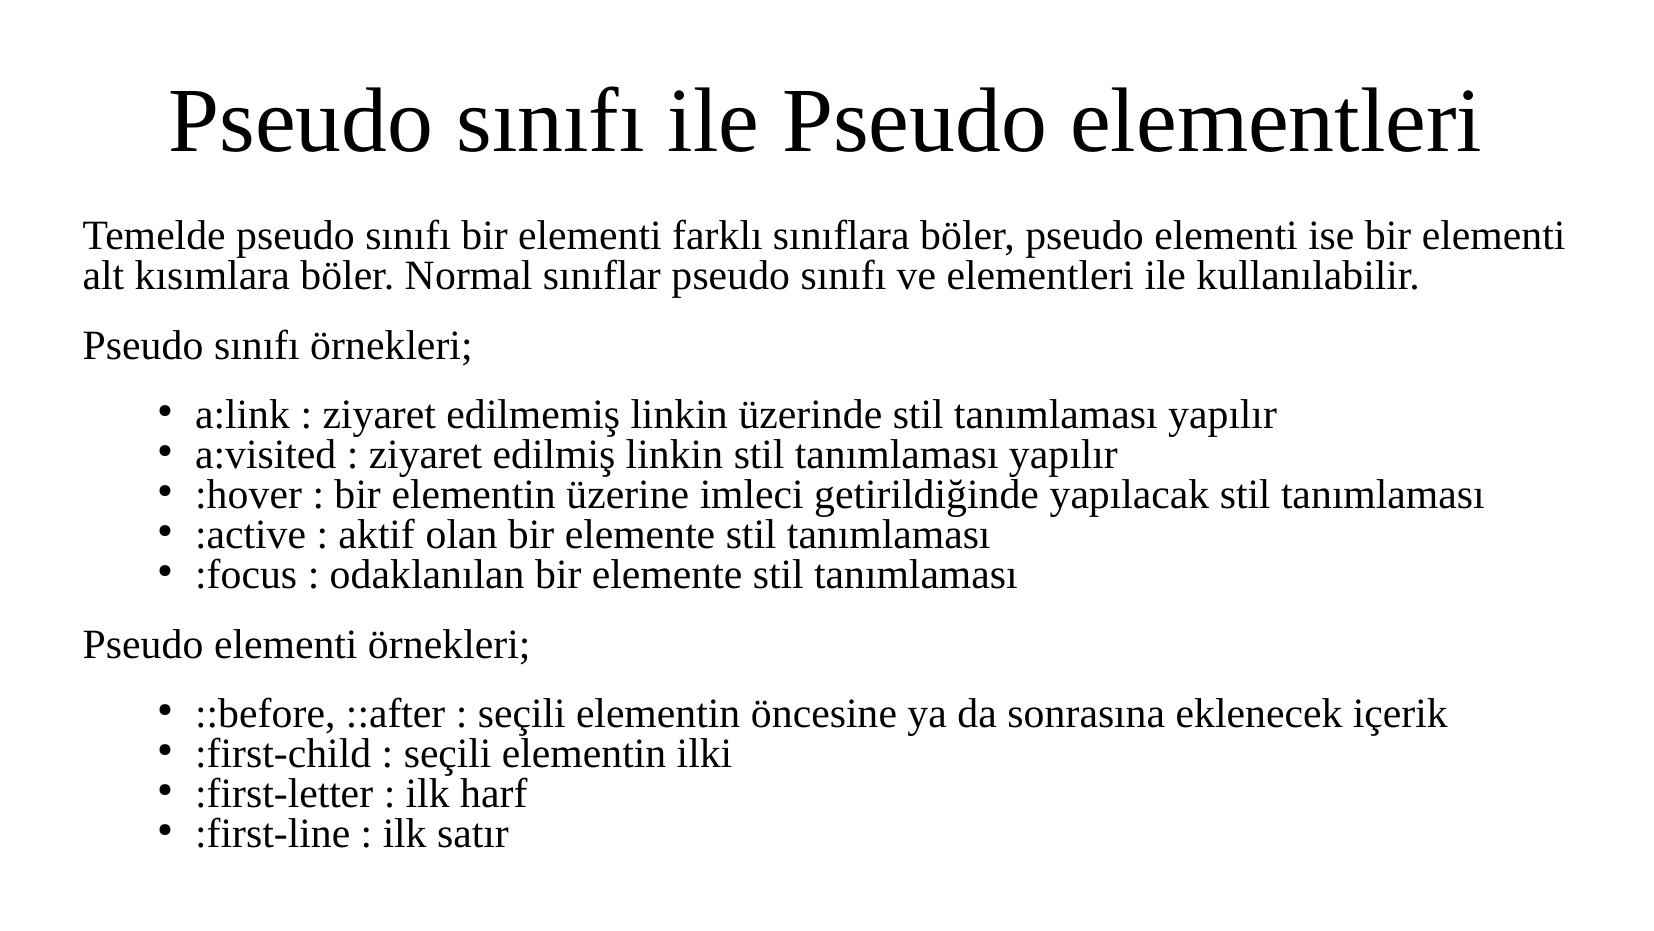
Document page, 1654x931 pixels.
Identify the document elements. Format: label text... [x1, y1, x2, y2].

title Pseudo sınıfı ile Pseudo elementleri [82, 37, 1571, 193]
list Temelde pseudo sınıfı bir elementi farklı sınıflara böler, pseudo elementi ise bir elementi alt kısımlara böler. Normal sınıflar pseudo sınıfı ve elementleri ile kullanılabilir. Pseudo sınıfı örnekleri; a:link : ziyaret edilmemiş linkin üzerinde stil tanımlaması yapılır a:visited : ziyaret edilmiş linkin stil tanımlaması yapılır :hover : bir elementin üzerine imleci getirildiğinde yapılacak stil tanımlaması :active : aktif olan bir elemente stil tanımlaması :focus : odaklanılan bir elemente stil tanımlaması Pseudo elementi örnekleri; ::before, ::after : seçili elementin öncesine ya da sonrasına eklenecek içerik :first-child : seçili elementin ilki :first-letter : ilk harf :first-line : ilk satır [82, 217, 1571, 857]
